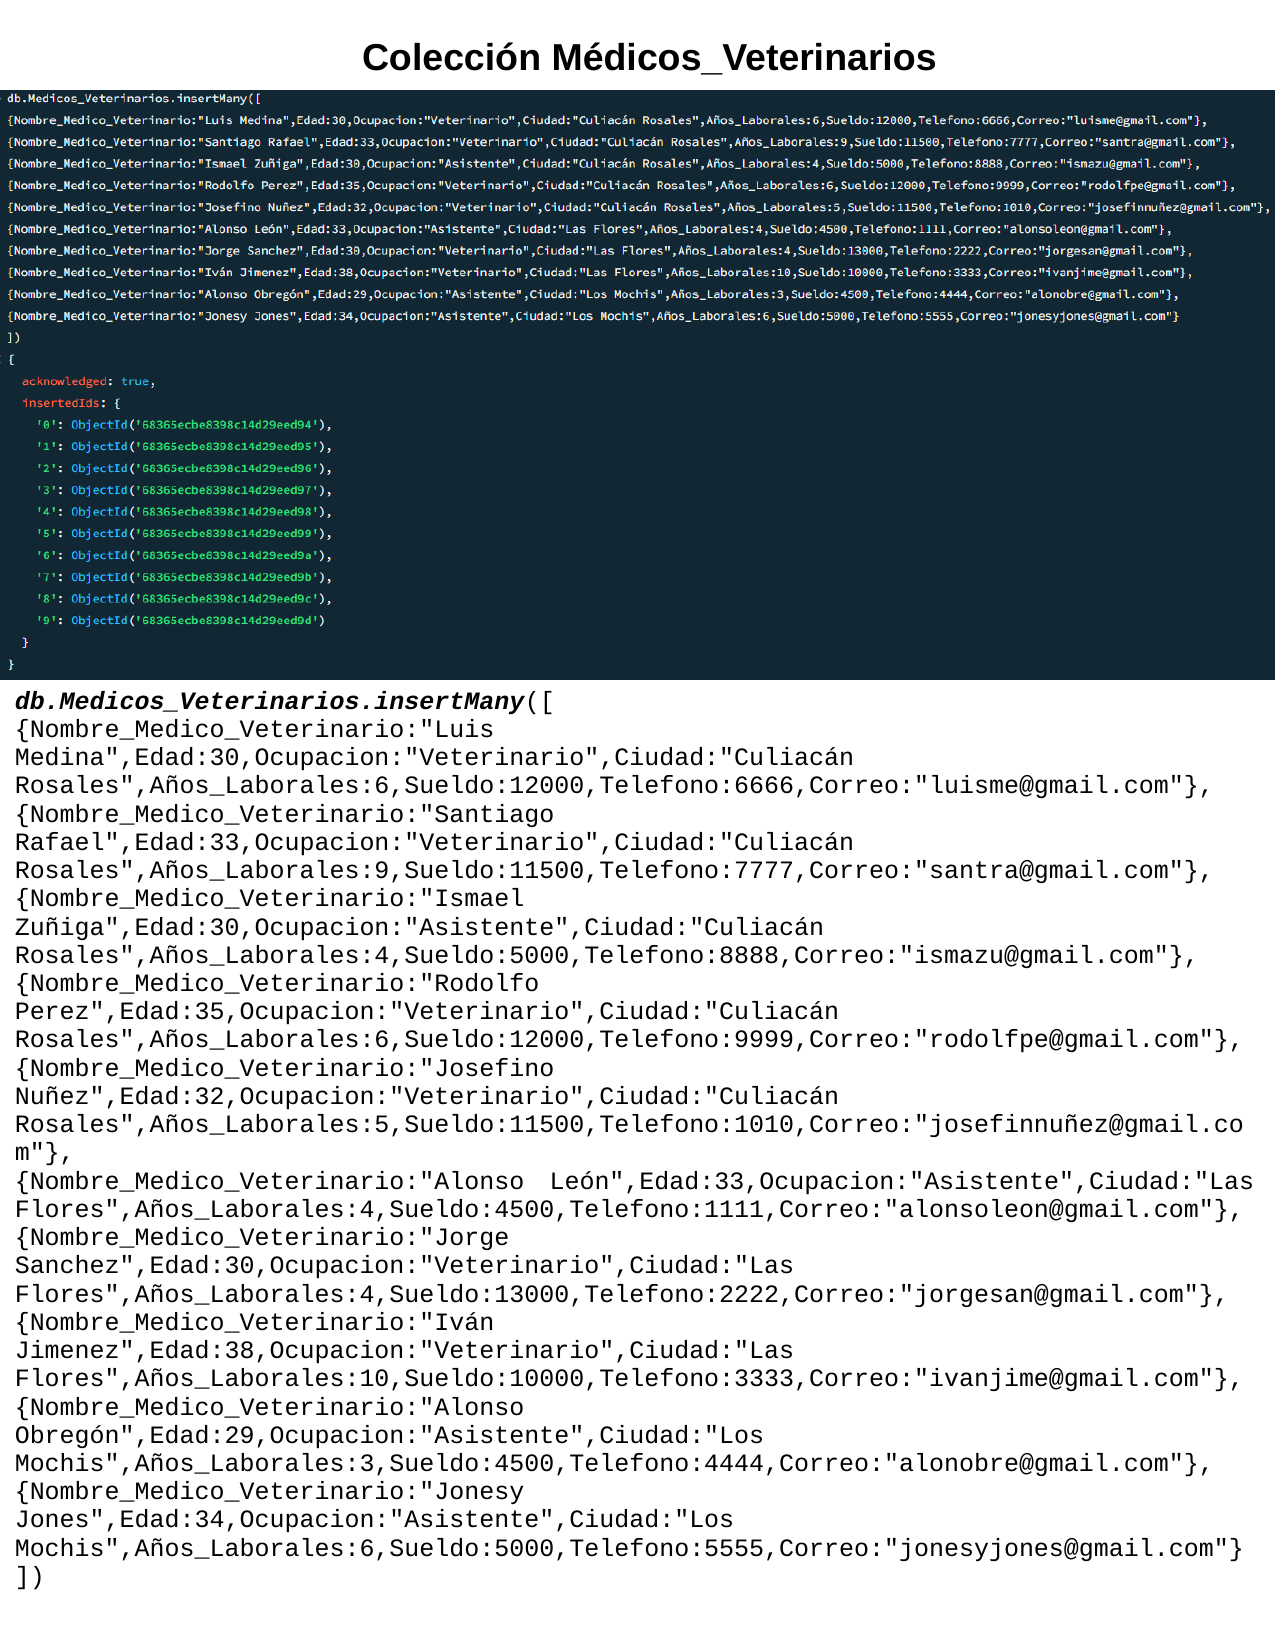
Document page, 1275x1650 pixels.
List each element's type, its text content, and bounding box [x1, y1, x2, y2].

picture [0, 90, 1275, 680]
text_box db.Medicos_Veterinarios.insertMany([ {Nombre_Medico_Veterinario:"Luis Medina",Edad:30,Ocupacion:"Veterinario",Ciudad:"Culiacán Rosales",Años_Laborales:6,Sueldo:12000,Telefono:6666,Correo:"luisme@gmail.com"}, {Nombre_Medico_Veterinario:"Santiago Rafael",Edad:33,Ocupacion:"Veterinario",Ciudad:"Culiacán Rosales",Años_Laborales:9,Sueldo:11500,Telefono:7777,Correo:"santra@gmail.com"}, {Nombre_Medico_Veterinario:"Ismael Zuñiga",Edad:30,Ocupacion:"Asistente",Ciudad:"Culiacán Rosales",Años_Laborales:4,Sueldo:5000,Telefono:8888,Correo:"ismazu@gmail.com"}, {Nombre_Medico_Veterinario:"Rodolfo Perez",Edad:35,Ocupacion:"Veterinario",Ciudad:"Culiacán Rosales",Años_Laborales:6,Sueldo:12000,Telefono:9999,Correo:"rodolfpe@gmail.com"}, {Nombre_Medico_Veterinario:"Josefino Nuñez",Edad:32,Ocupacion:"Veterinario",Ciudad:"Culiacán Rosales",Años_Laborales:5,Sueldo:11500,Telefono:1010,Correo:"josefinnuñez@gmail.com"}, {Nombre_Medico_Veterinario:"Alonso León",Edad:33,Ocupacion:"Asistente",Ciudad:"Las Flores",Años_Laborales:4,Sueldo:4500,Telefono:1111,Correo:"alonsoleon@gmail.com"}, {Nombre_Medico_Veterinario:"Jorge Sanchez",Edad:30,Ocupacion:"Veterinario",Ciudad:"Las Flores",Años_Laborales:4,Sueldo:13000,Telefono:2222,Correo:"jorgesan@gmail.com"}, {Nombre_Medico_Veterinario:"Iván Jimenez",Edad:38,Ocupacion:"Veterinario",Ciudad:"Las Flores",Años_Laborales:10,Sueldo:10000,Telefono:3333,Correo:"ivanjime@gmail.com"}, {Nombre_Medico_Veterinario:"Alonso Obregón",Edad:29,Ocupacion:"Asistente",Ciudad:"Los Mochis",Años_Laborales:3,Sueldo:4500,Telefono:4444,Correo:"alonobre@gmail.com"}, {Nombre_Medico_Veterinario:"Jonesy Jones",Edad:34,Ocupacion:"Asistente",Ciudad:"Los Mochis",Años_Laborales:6,Sueldo:5000,Telefono:5555,Correo:"jonesyjones@gmail.com"} ]) [0, 681, 1270, 1650]
text_box Colección Médicos_Veterinarios [295, 29, 1004, 89]
